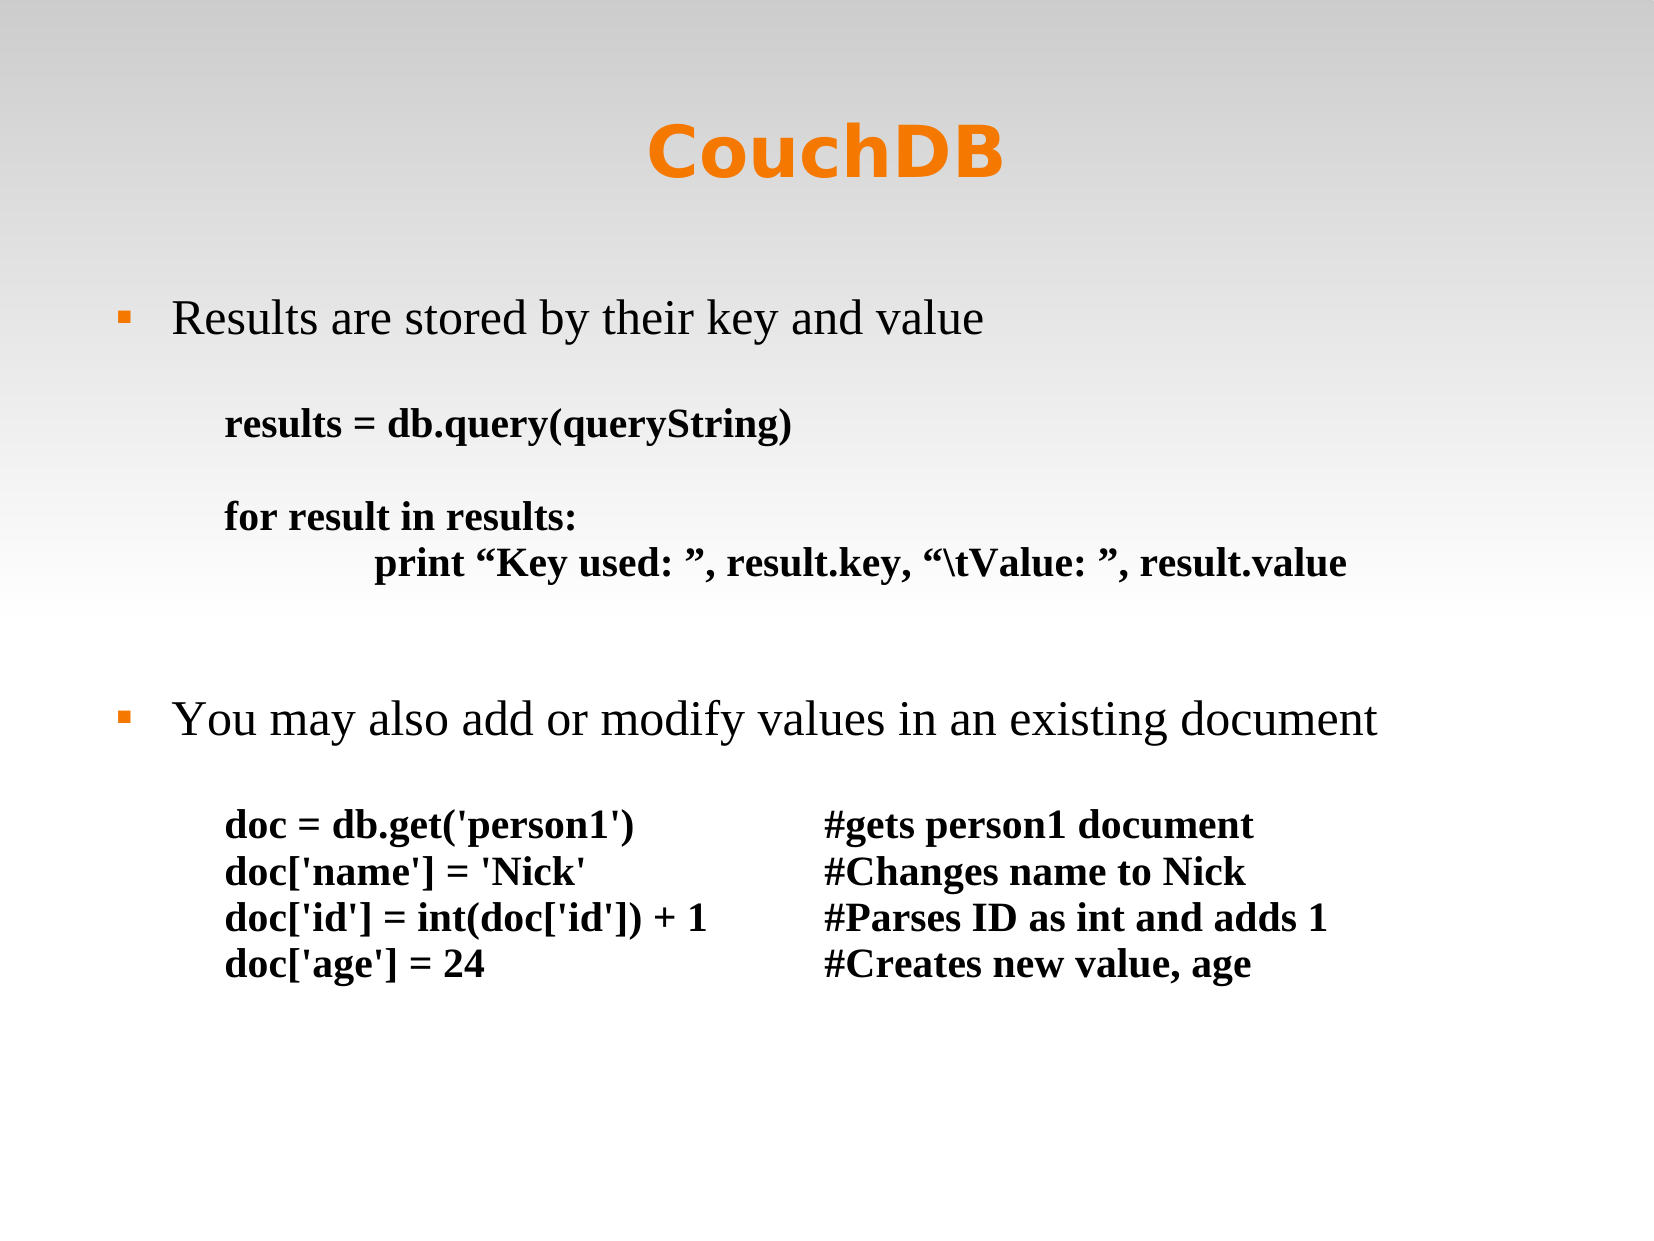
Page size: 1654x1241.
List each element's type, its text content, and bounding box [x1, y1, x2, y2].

list Results are stored by their key and value results = db.query(queryString) for result in results: print “Key used: ”, result.key, “\tValue: ”, result.value You may also add or modify values in an existing document doc = db.get('person1') #gets person1 document doc['name'] = 'Nick' #Changes name to Nick doc['id'] = int(doc['id']) + 1 #Parses ID as int and adds 1 doc['age'] = 24 #Creates new value, age [82, 290, 1571, 1109]
title CouchDB [82, 49, 1571, 257]
